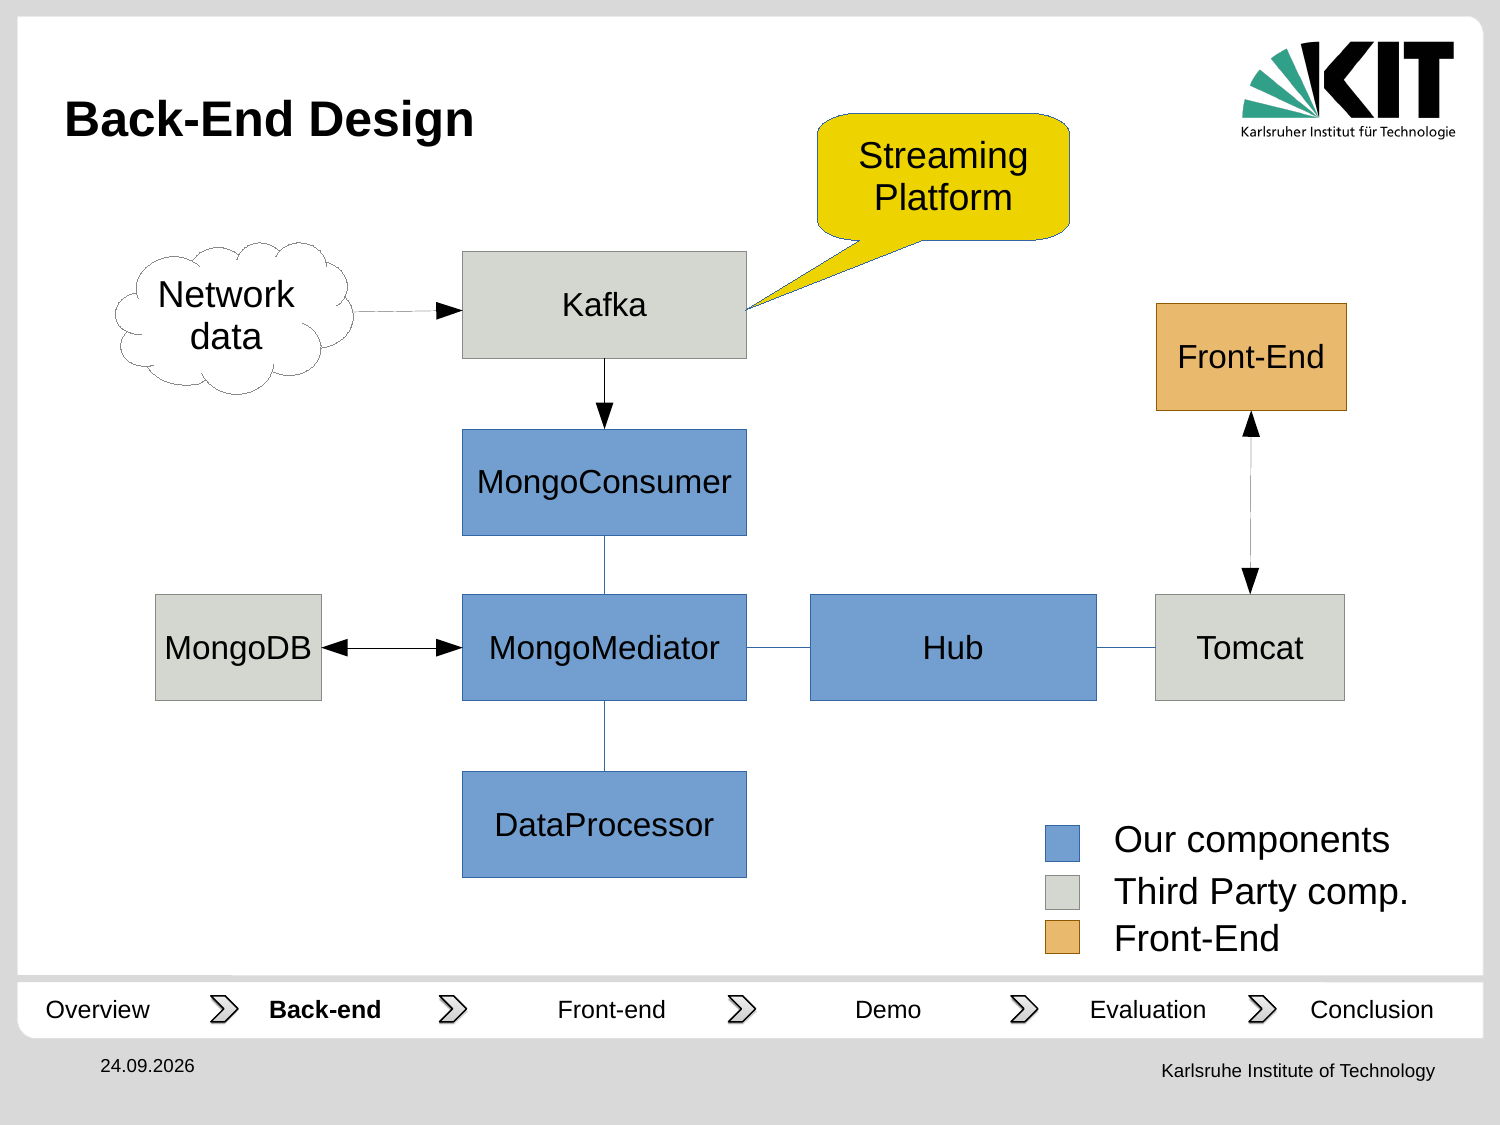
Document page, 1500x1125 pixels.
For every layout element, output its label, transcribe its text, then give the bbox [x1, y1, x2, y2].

text_box DataProcessor [462, 771, 747, 878]
text_box MongoDB [155, 594, 322, 701]
text_box Front-End [1099, 910, 1296, 967]
text_box 13.04.2019 [100, 1053, 272, 1113]
text_box MongoMediator [462, 594, 747, 701]
text_box [1045, 825, 1080, 862]
picture [0, 0, 1500, 1125]
text_box Conclusion [1295, 986, 1500, 1031]
text_box [439, 995, 467, 1022]
text_box Kafka [462, 251, 747, 359]
text_box [210, 995, 238, 1022]
text_box Network data [115, 242, 354, 395]
text_box Overview [30, 986, 194, 1031]
text_box [1010, 995, 1038, 1022]
text_box [1045, 920, 1080, 954]
text_box [728, 995, 756, 1022]
text_box Streaming Platform [745, 113, 1070, 311]
text_box Demo [840, 986, 937, 1031]
text_box Back-end [254, 986, 418, 1031]
text_box Front-end [542, 986, 682, 1031]
text_box Hub [810, 594, 1097, 701]
text_box Third Party comp. [1099, 863, 1425, 920]
text_box MongoConsumer [462, 429, 747, 536]
text_box Tomcat [1155, 594, 1345, 701]
text_box Our components [1099, 810, 1406, 863]
text_box Front-End [1156, 303, 1347, 411]
title Back-End Design [64, 54, 1198, 147]
text_box [1045, 875, 1080, 910]
text_box Evaluation [1075, 986, 1222, 1031]
text_box [1248, 995, 1277, 1022]
